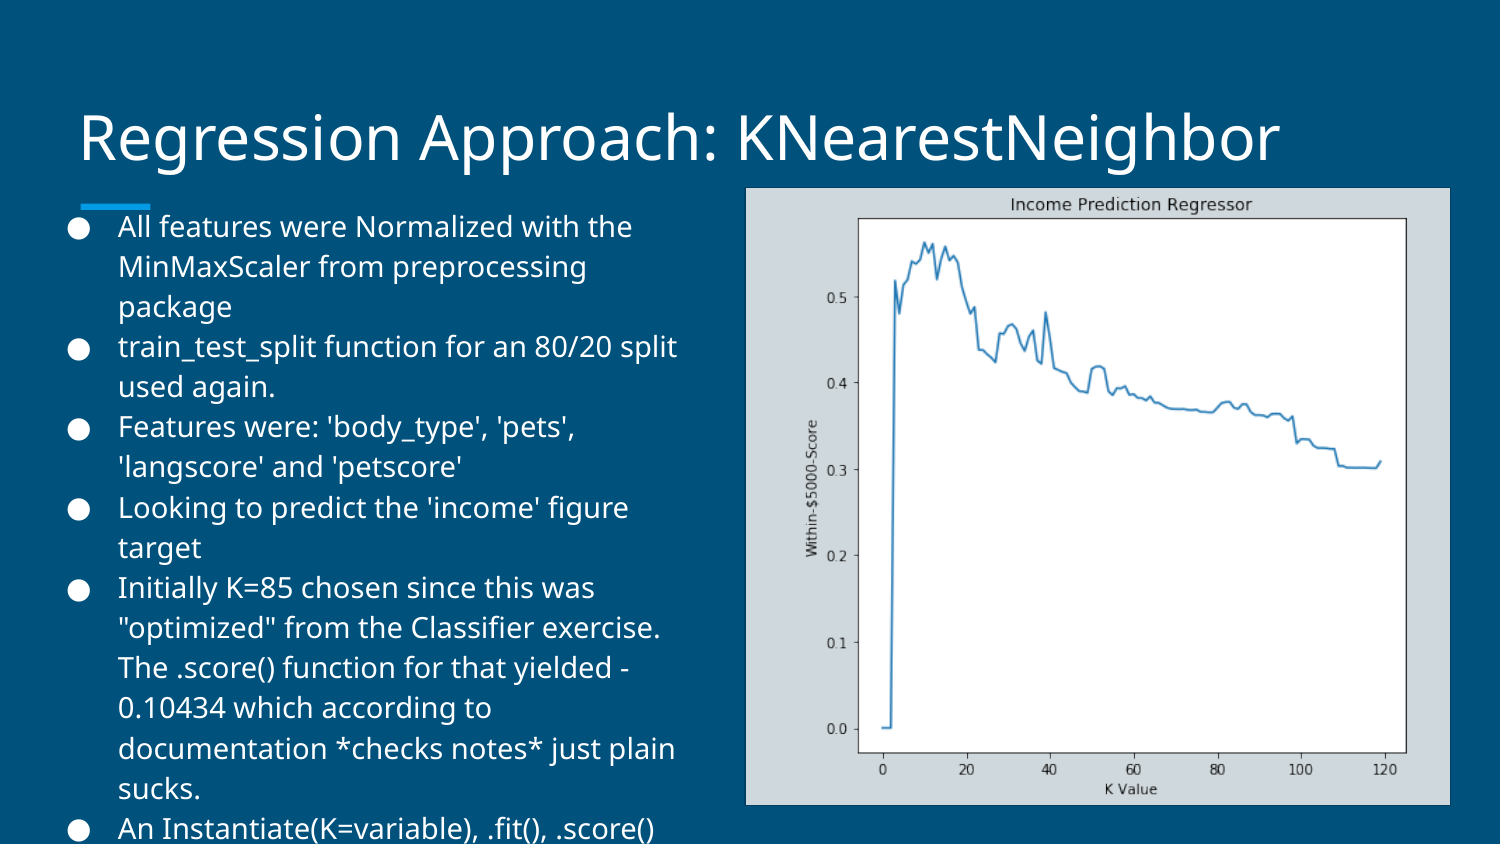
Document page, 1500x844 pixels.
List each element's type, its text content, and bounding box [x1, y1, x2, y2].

text_box [744, 187, 796, 806]
title Regression Approach: KNearestNeighbor [63, 75, 1437, 188]
picture [796, 188, 1420, 805]
text_box [1420, 187, 1451, 806]
list All features were Normalized with the MinMaxScaler from preprocessing package train_test_split function for an 80/20 split used again. Features were: 'body_type', 'pets', 'langscore' and 'petscore' Looking to predict the 'income' figure target Initially K=85 chosen since this was "optimized" from the Classifier exercise. The .score() function for that yielded -0.10434 which according to documentation *checks notes* just plain sucks. An Instantiate(K=variable), .fit(), .score() loop was executed to find optimal K value (right). Optimal K value found at K=10 [27, 187, 720, 836]
